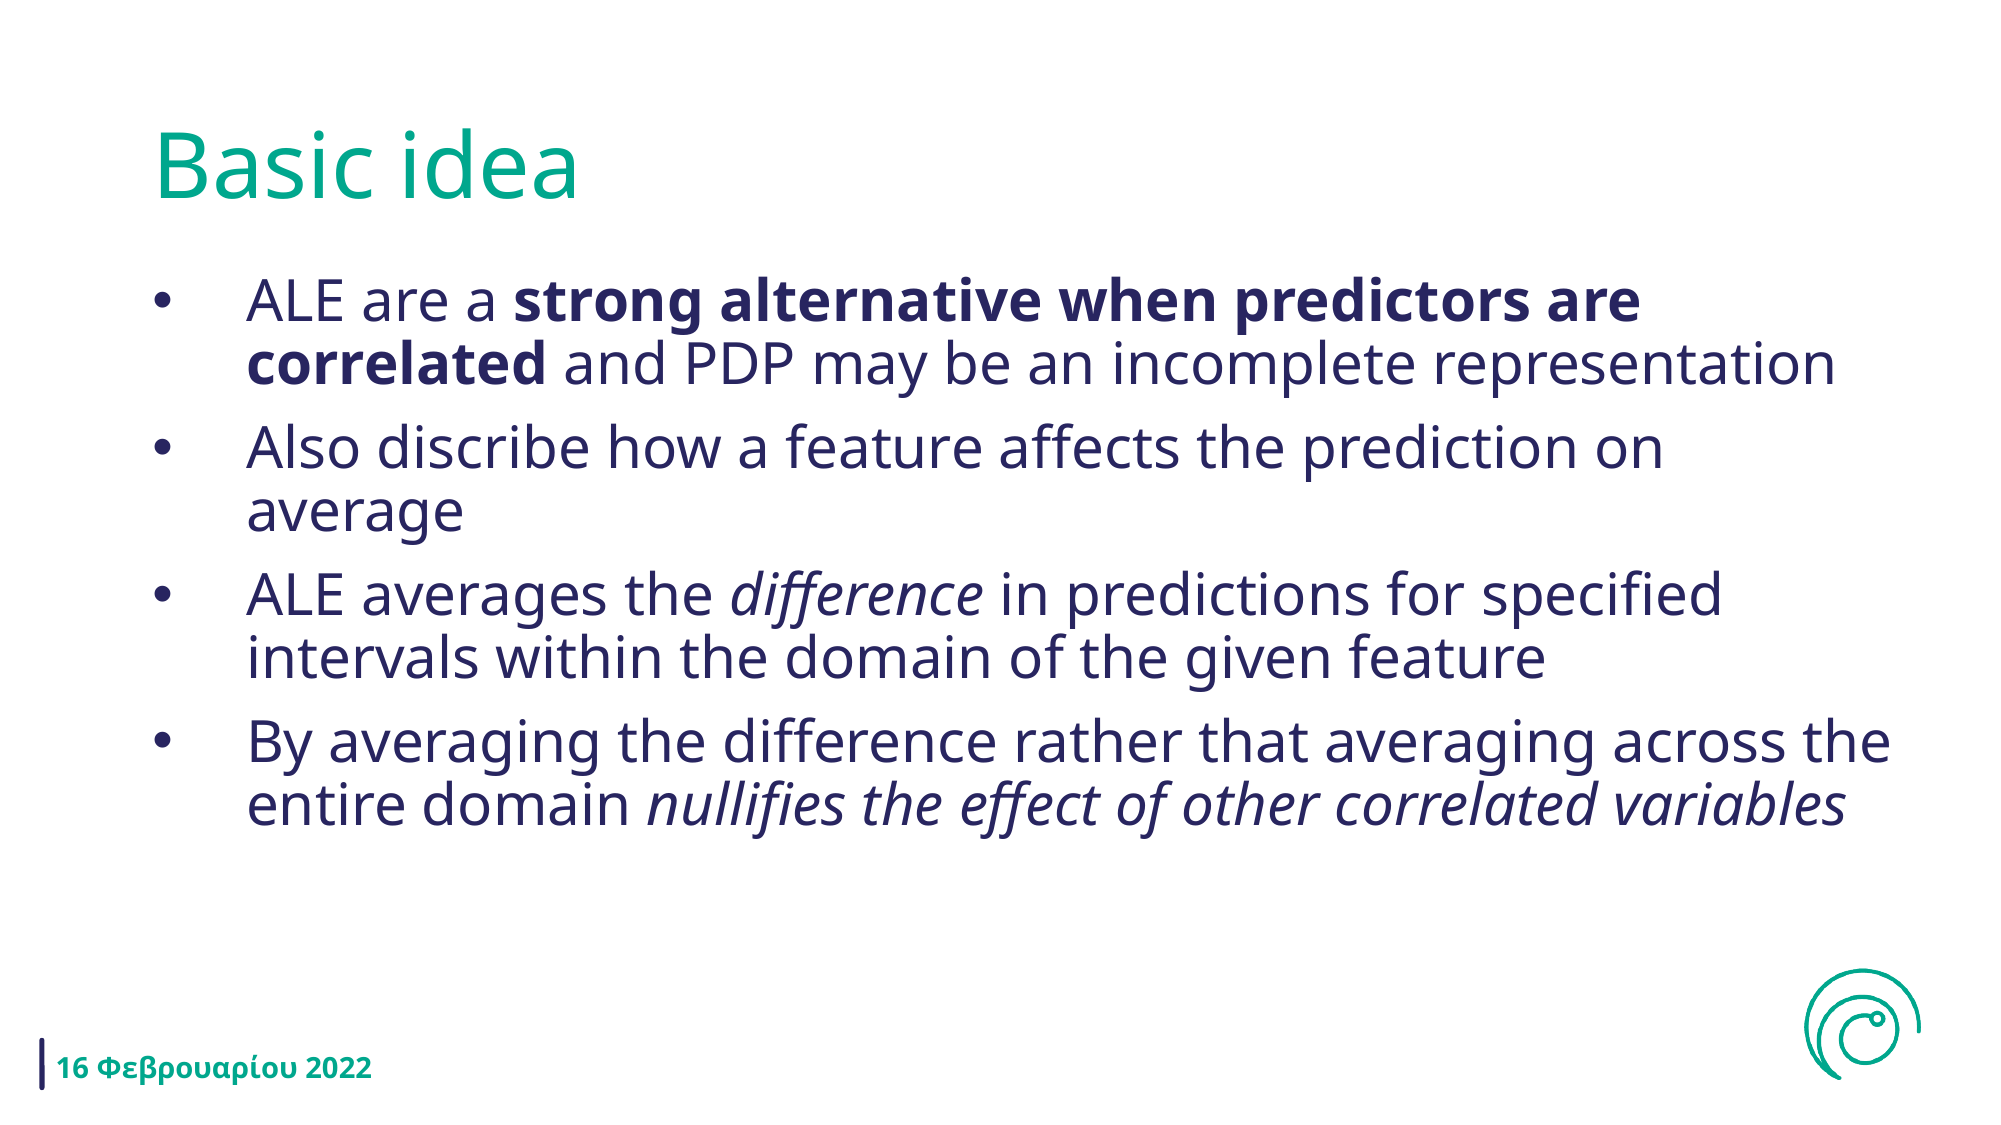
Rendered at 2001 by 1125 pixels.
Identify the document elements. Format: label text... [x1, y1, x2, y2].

title Basic idea [137, 59, 1921, 278]
picture [1804, 968, 1921, 1080]
list ALE are a strong alternative when predictors are correlated and PDP may be an incomplete representation Also discribe how a feature affects the prediction on average ALE averages the difference in predictions for specified intervals within the domain of the given feature By averaging the difference rather that averaging across the entire domain nullifies the effect of other correlated variables [137, 264, 1910, 978]
